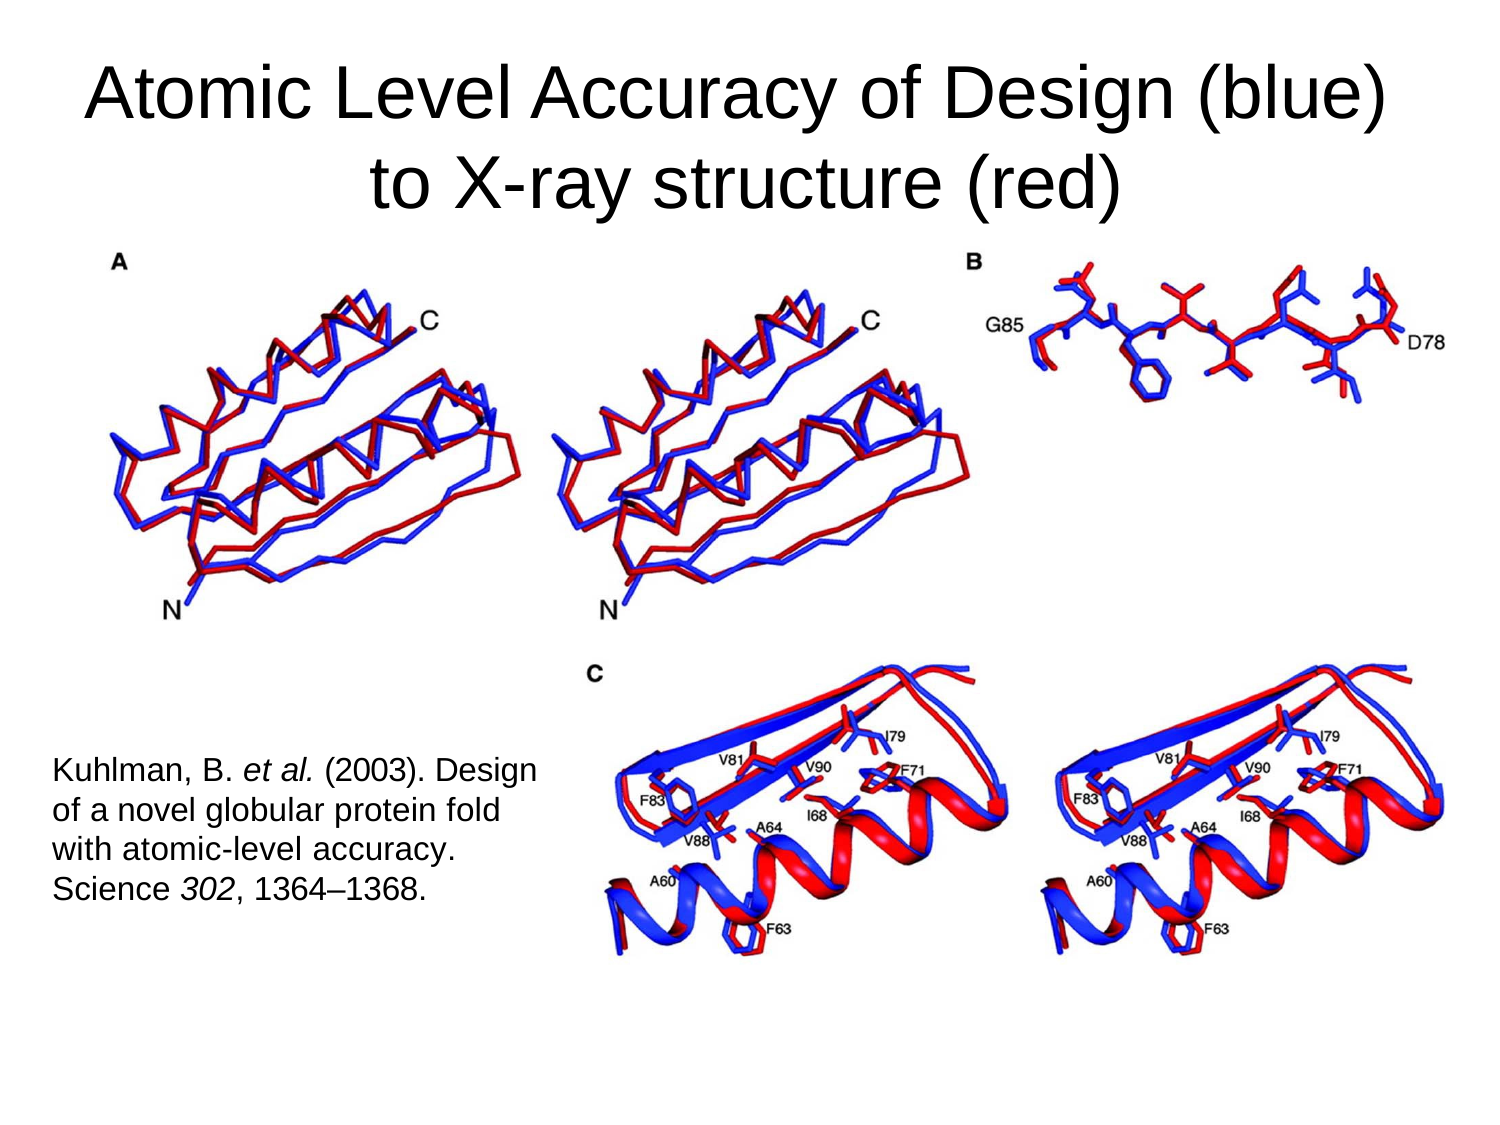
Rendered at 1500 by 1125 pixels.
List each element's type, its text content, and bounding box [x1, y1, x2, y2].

text_box Atomic Level Accuracy of Design (blue) to X-ray structure (red) [37, 43, 1437, 251]
text_box [106, 246, 1446, 970]
text_box Kuhlman, B. et al. (2003). Design of a novel globular protein fold with atomic-level accuracy. Science 302, 1364–1368. [49, 750, 563, 925]
